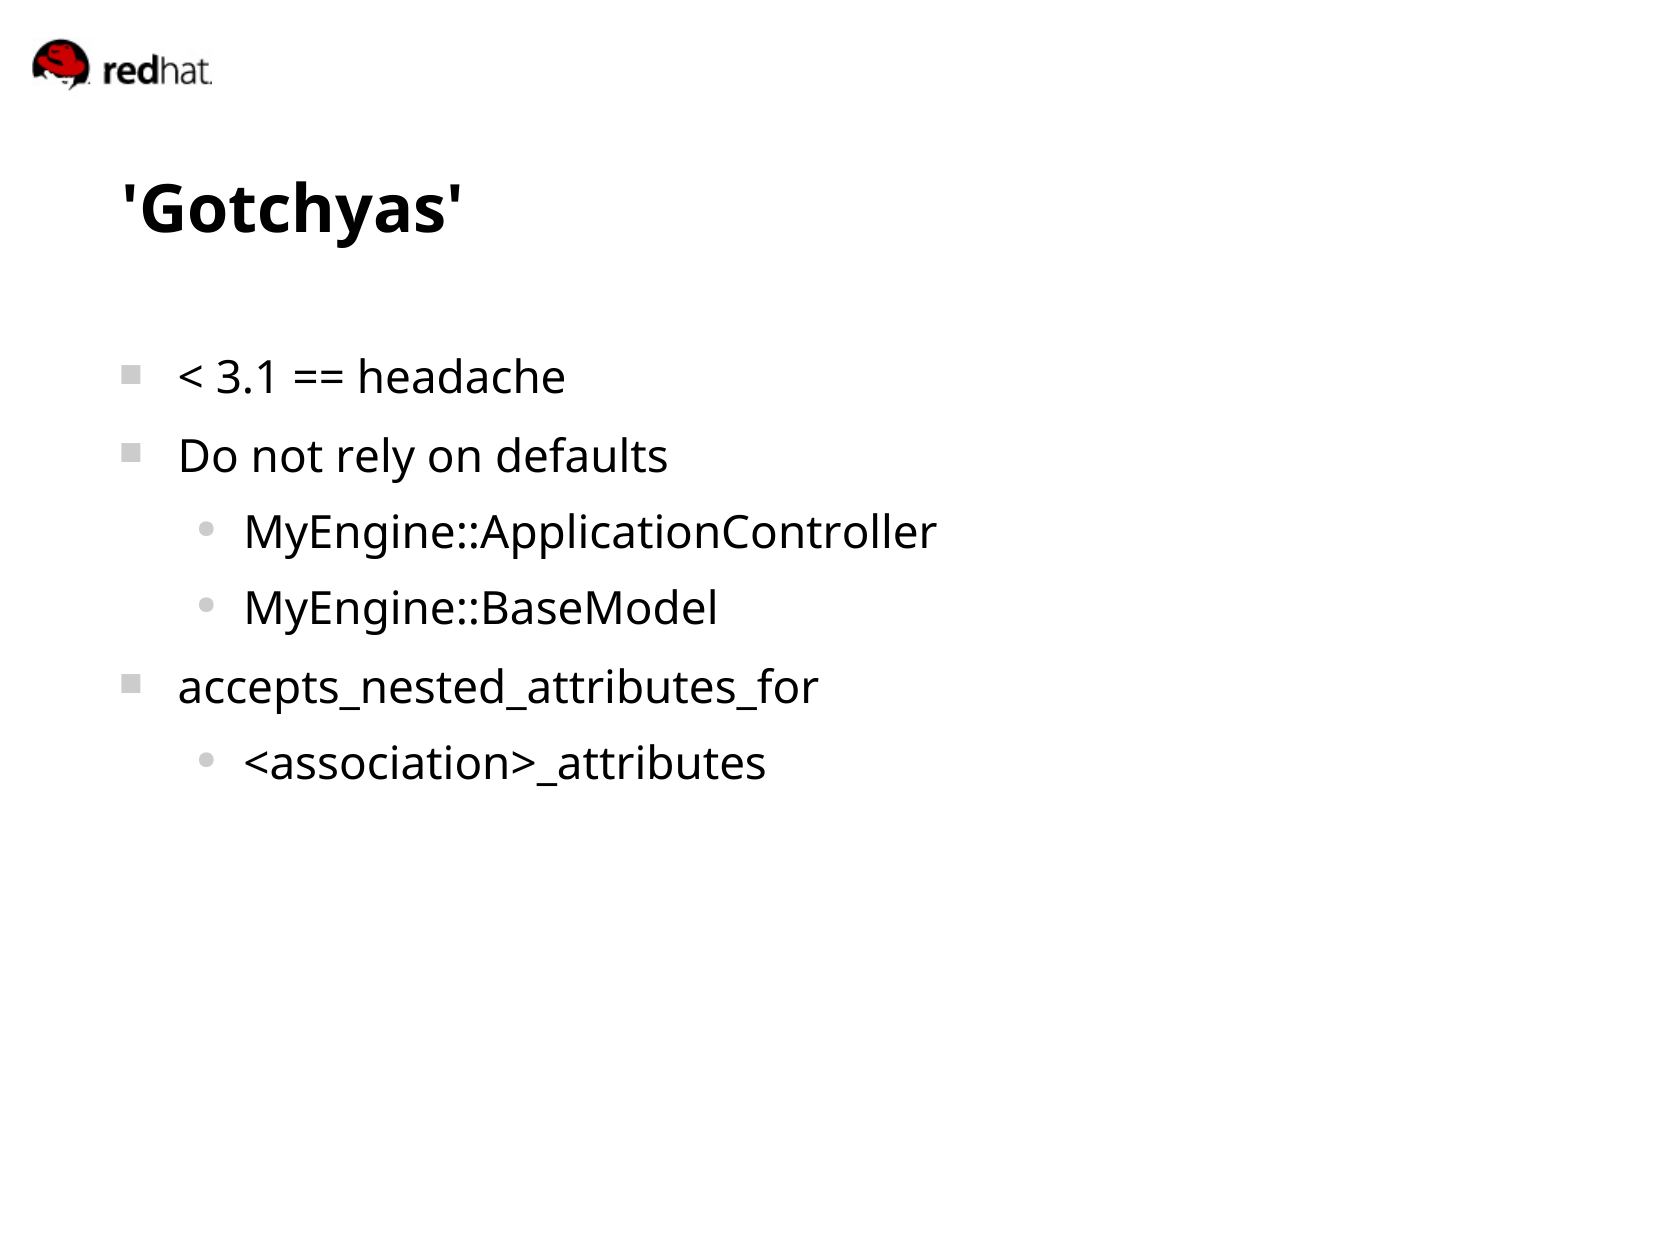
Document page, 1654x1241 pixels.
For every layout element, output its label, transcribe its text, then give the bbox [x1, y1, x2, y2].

title 'Gotchyas' [121, 102, 1534, 310]
list < 3.1 == headache Do not rely on defaults MyEngine::ApplicationController MyEngine::BaseModel accepts_nested_attributes_for <association>_attributes [121, 344, 1534, 1127]
picture [31, 37, 212, 98]
